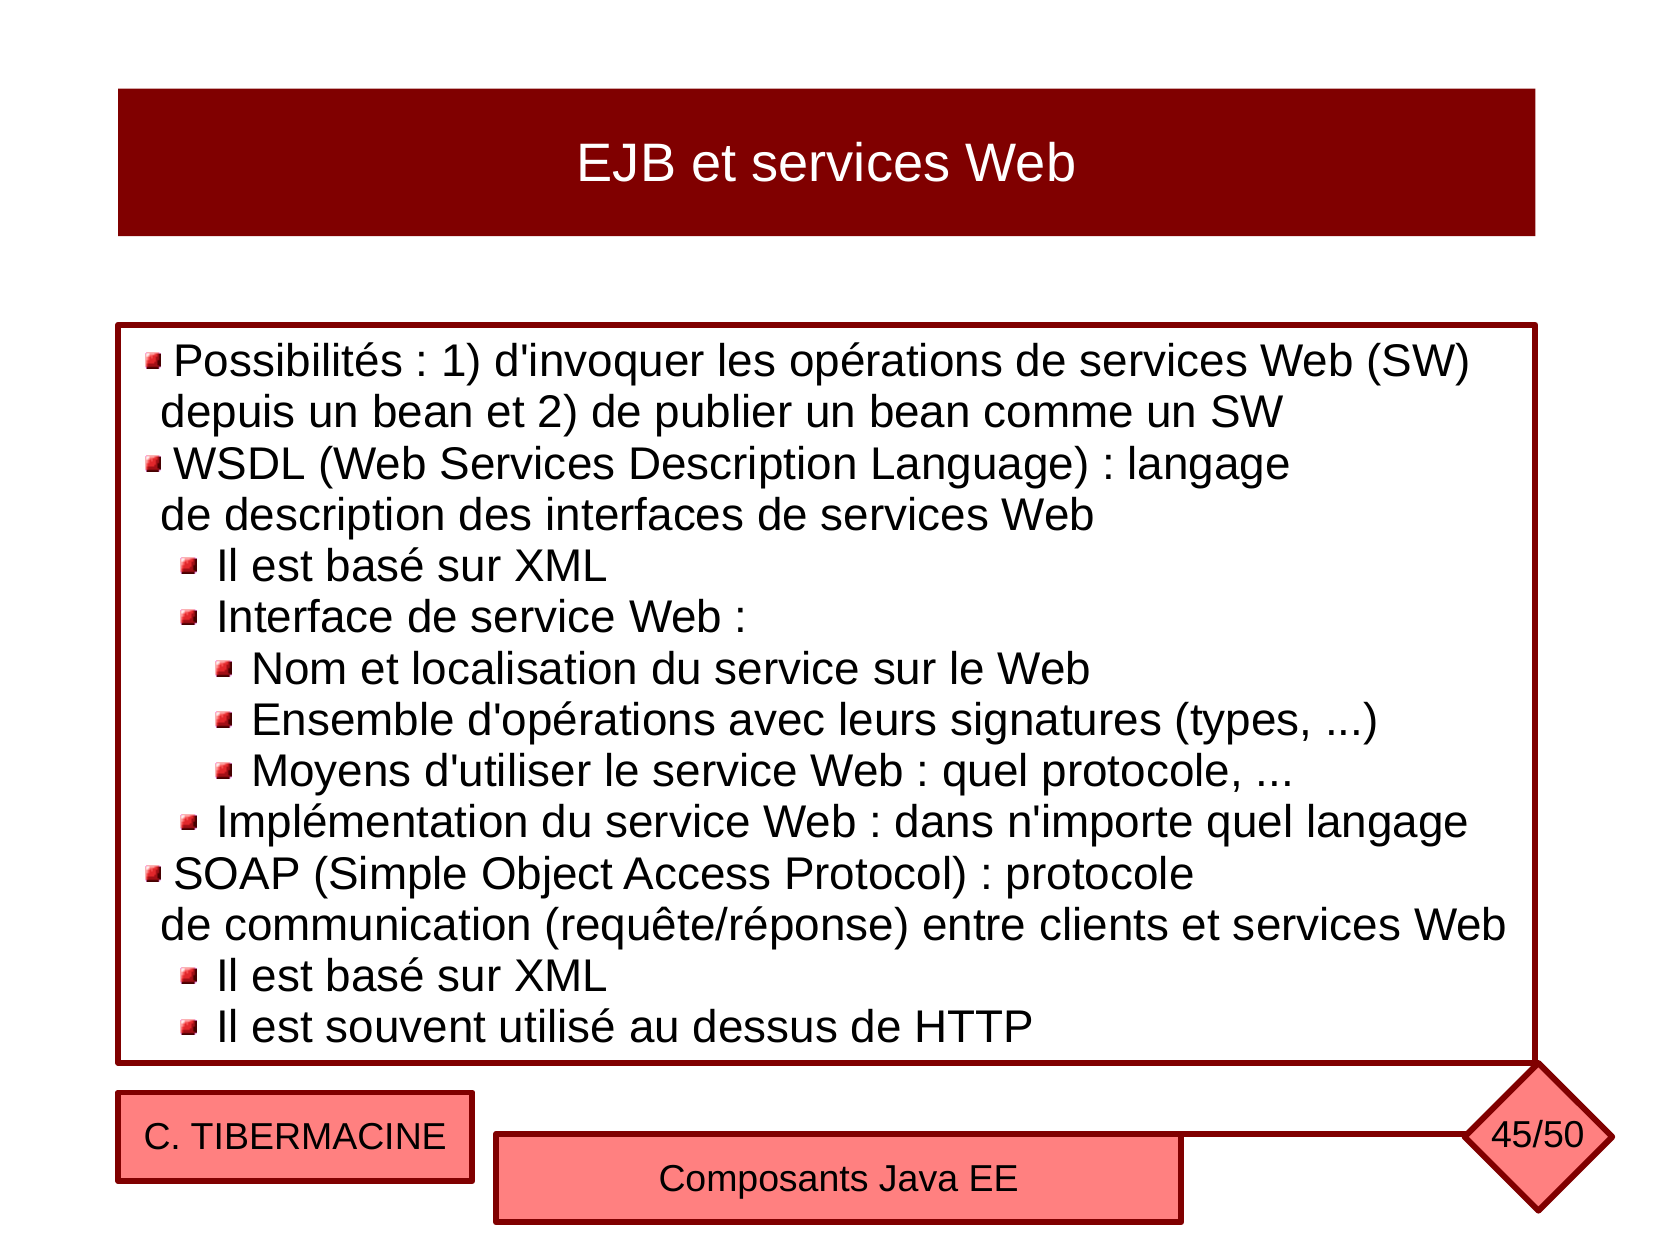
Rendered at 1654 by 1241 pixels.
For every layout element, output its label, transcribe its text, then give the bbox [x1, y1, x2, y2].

picture [215, 711, 232, 728]
picture [180, 967, 197, 984]
picture [145, 865, 161, 882]
text_box Composants Java EE [496, 1133, 1182, 1223]
picture [145, 352, 161, 369]
text_box EJB et services Web [118, 88, 1536, 237]
text_box [1464, 1125, 1476, 1149]
picture [215, 762, 232, 779]
picture [180, 557, 197, 574]
picture [180, 609, 197, 625]
picture [215, 660, 232, 677]
picture [180, 814, 197, 830]
text_box [1495, 1062, 1582, 1106]
picture [145, 455, 161, 472]
text_box <numéro>/50 [1476, 1106, 1607, 1206]
text_box Possibilités : 1) d'invoquer les opérations de services Web (SW) depuis un bean et 2) de publier un bean comme un SW WSDL (Web Services Description Language) : langage de description des interfaces de services Web Il est basé sur XML Interface de service Web : Nom et localisation du service sur le Web Ensemble d'opérations avec leurs signatures (types, ...) Moyens d'utiliser le service Web : quel protocole, ... Implémentation du service Web : dans n'importe quel langage SOAP (Simple Object Access Protocol) : protocole de communication (requête/réponse) entre clients et services Web Il est basé sur XML Il est souvent utilisé au dessus de HTTP [118, 324, 1536, 1063]
picture [180, 1019, 197, 1035]
text_box C. TIBERMACINE [118, 1092, 473, 1182]
text_box [1607, 1131, 1613, 1143]
text_box [1533, 1206, 1544, 1211]
